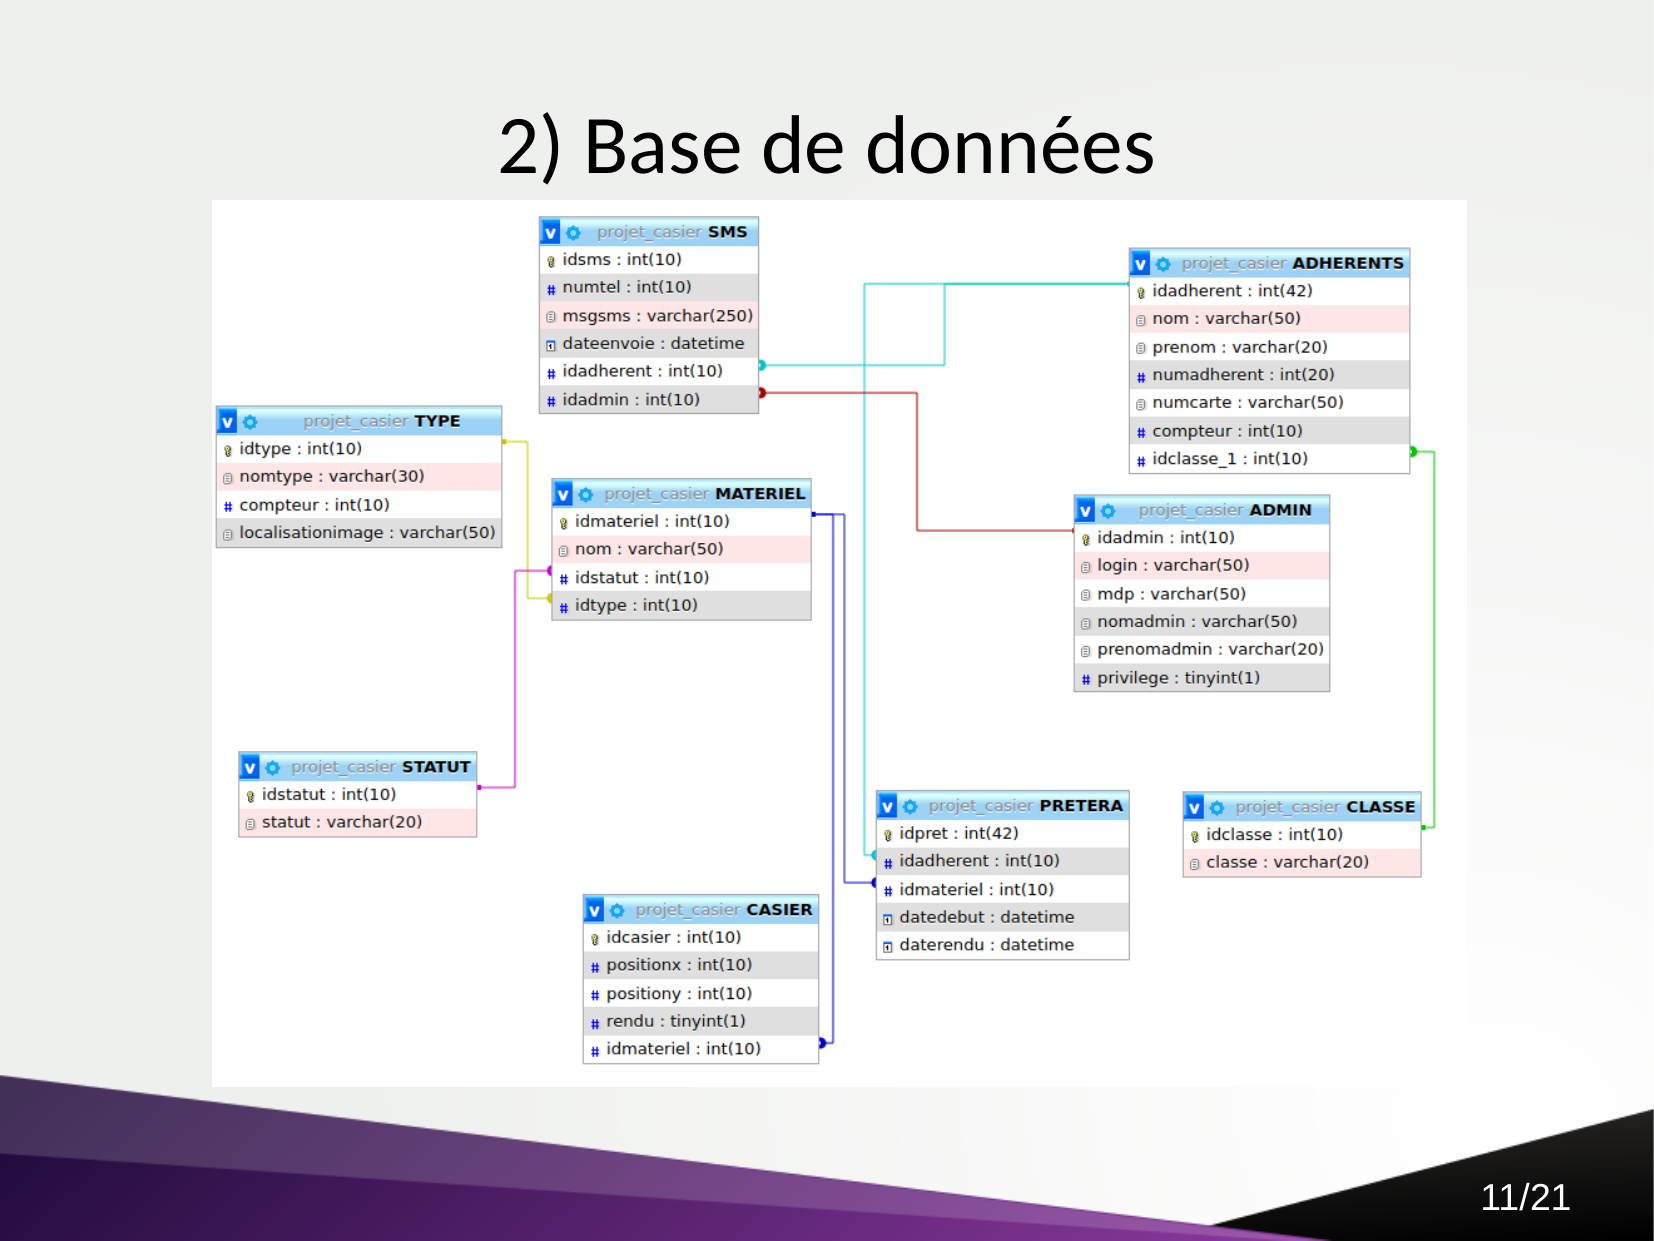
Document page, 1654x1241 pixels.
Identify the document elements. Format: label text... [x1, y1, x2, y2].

text_box <numéro>/21 [1465, 1169, 1654, 1240]
picture [0, 0, 1654, 1241]
title 2) Base de données [82, 49, 1571, 257]
